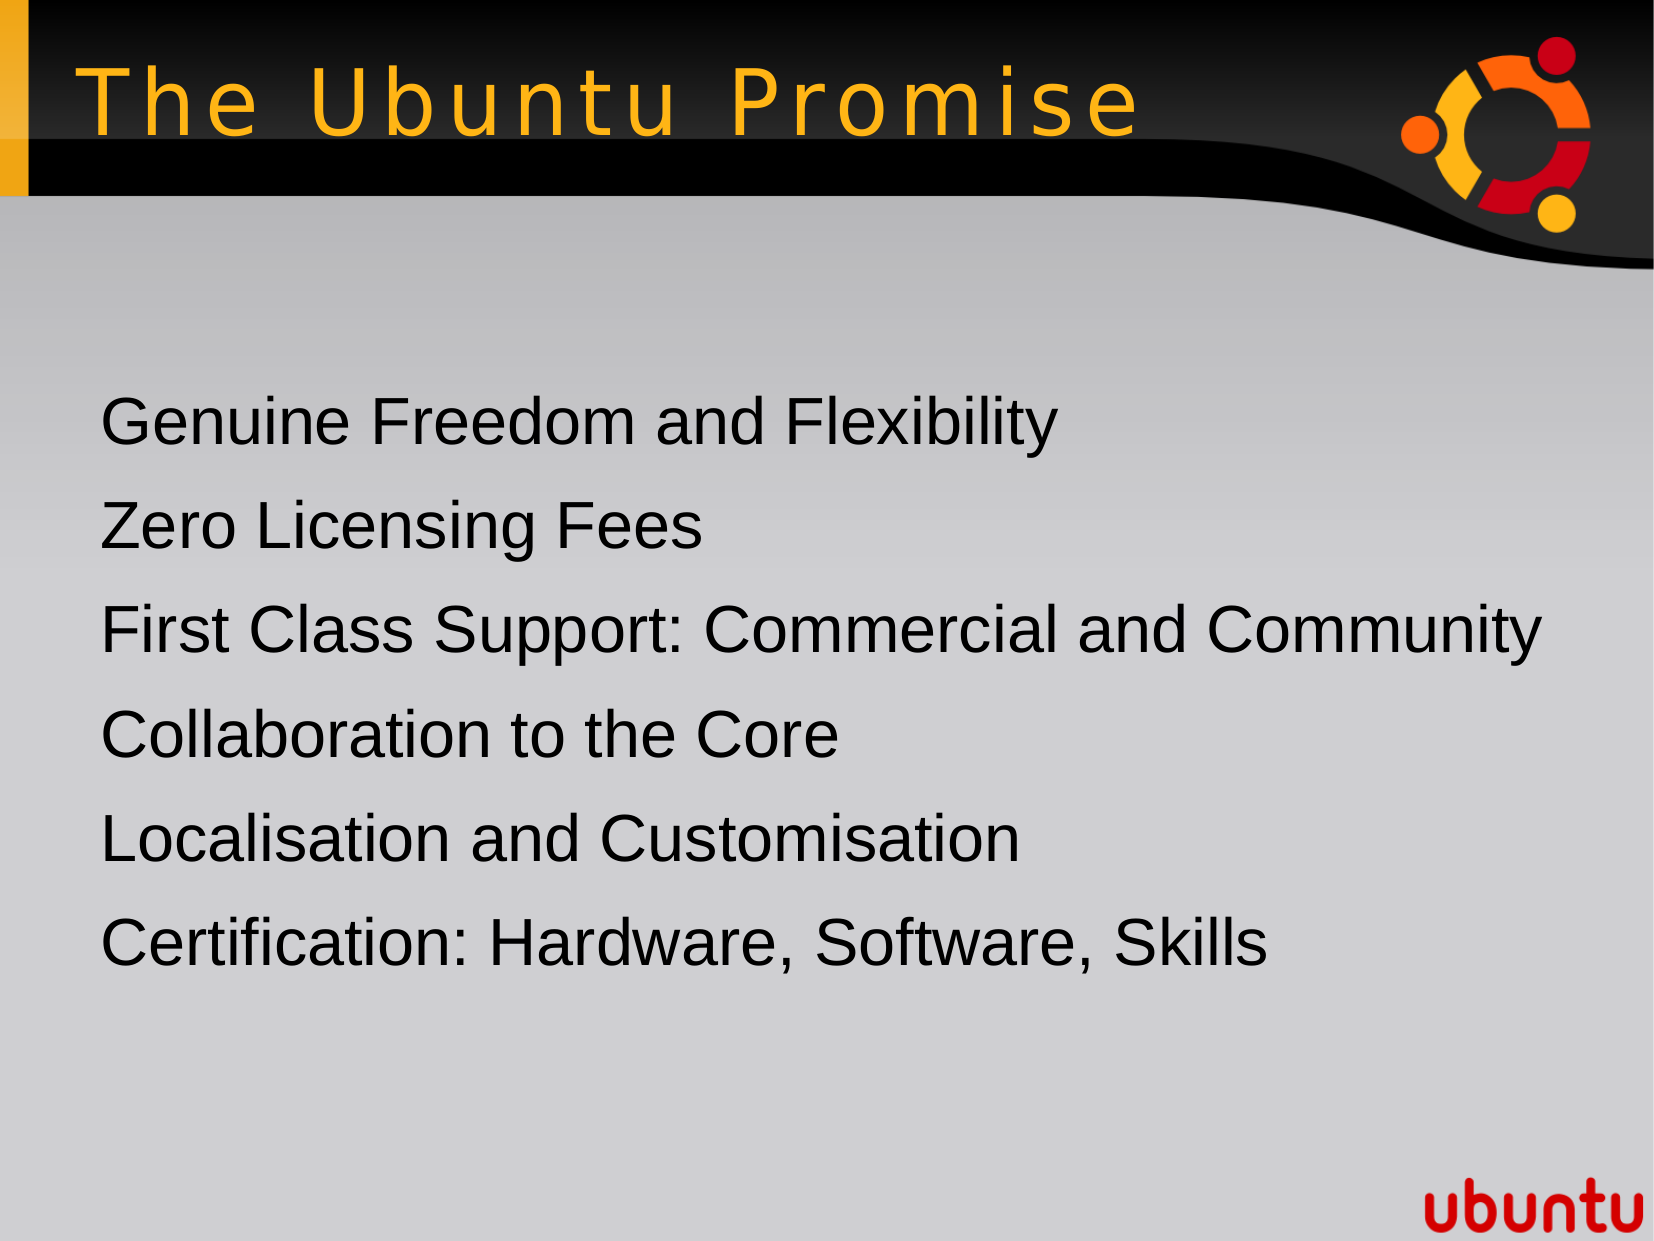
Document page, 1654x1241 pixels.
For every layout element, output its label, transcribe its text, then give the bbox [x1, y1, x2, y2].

picture [0, 0, 1654, 1241]
list Genuine Freedom and Flexibility Zero Licensing Fees First Class Support: Commercial and Community Collaboration to the Core Localisation and Customisation Certification: Hardware, Software, Skills [82, 383, 1625, 1085]
title The Ubuntu Promise [76, 0, 1359, 207]
